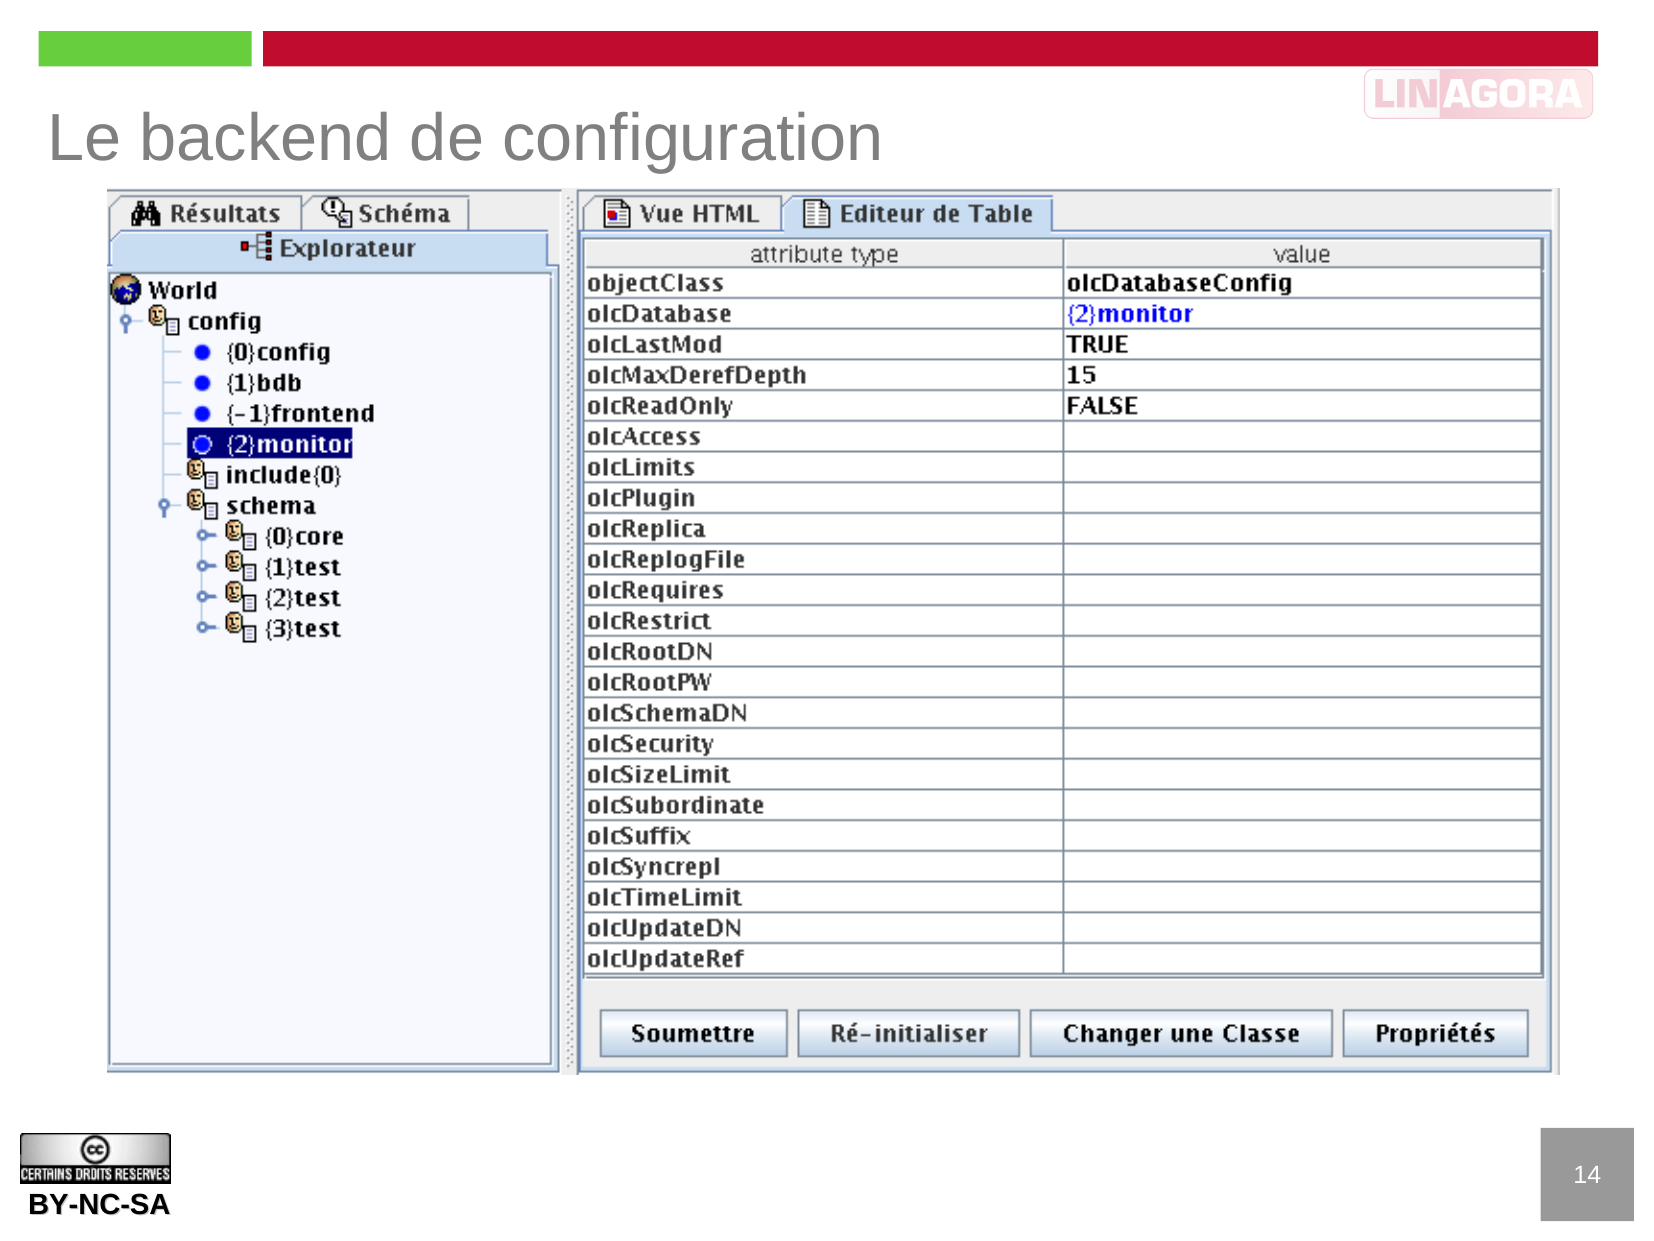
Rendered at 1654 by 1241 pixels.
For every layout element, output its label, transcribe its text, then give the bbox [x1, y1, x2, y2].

picture [20, 1133, 171, 1184]
title Le backend de configuration [47, 97, 1447, 178]
picture [107, 188, 1560, 1075]
